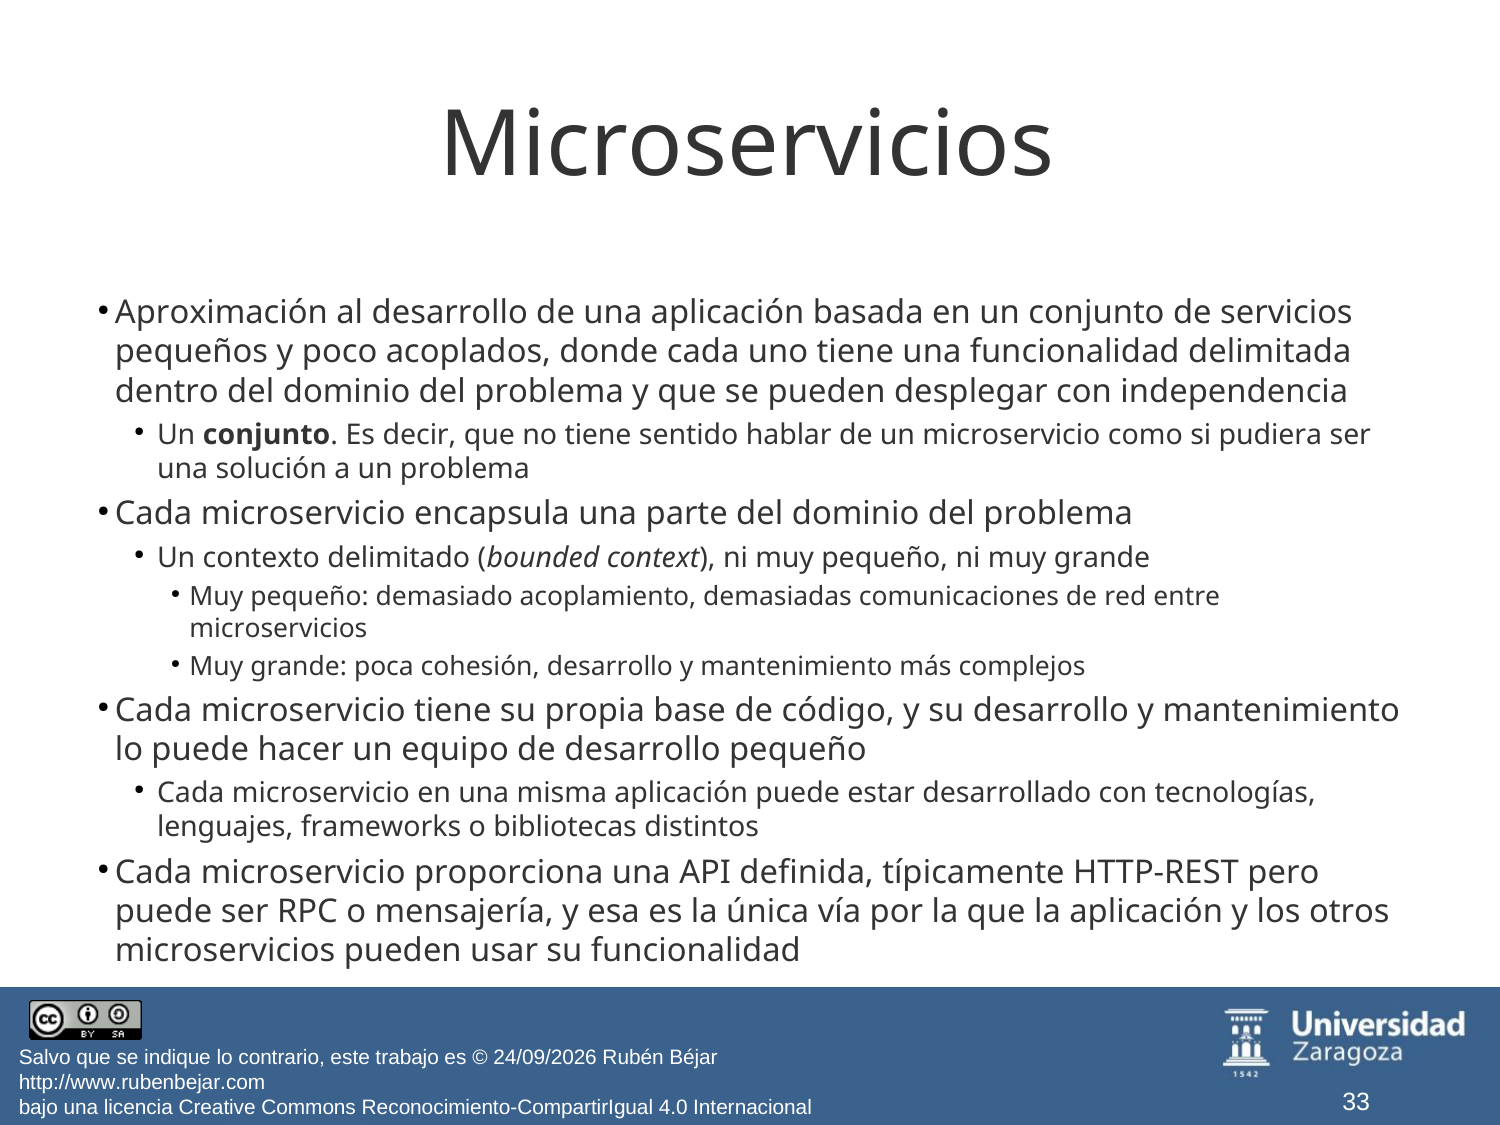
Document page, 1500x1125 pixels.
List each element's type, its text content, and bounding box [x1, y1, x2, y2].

list Aproximación al desarrollo de una aplicación basada en un conjunto de servicios pequeños y poco acoplados, donde cada uno tiene una funcionalidad delimitada dentro del dominio del problema y que se pueden desplegar con independencia Un conjunto. Es decir, que no tiene sentido hablar de un microservicio como si pudiera ser una solución a un problema Cada microservicio encapsula una parte del dominio del problema Un contexto delimitado (bounded context), ni muy pequeño, ni muy grande Muy pequeño: demasiado acoplamiento, demasiadas comunicaciones de red entre microservicios Muy grande: poca cohesión, desarrollo y mantenimiento más complejos Cada microservicio tiene su propia base de código, y su desarrollo y mantenimiento lo puede hacer un equipo de desarrollo pequeño Cada microservicio en una misma aplicación puede estar desarrollado con tecnologías, lenguajes, frameworks o bibliotecas distintos Cada microservicio proporciona una API definida, típicamente HTTP-REST pero puede ser RPC o mensajería, y esa es la única vía por la que la aplicación y los otros microservicios pueden usar su funcionalidad [82, 283, 1418, 981]
picture [0, 987, 1500, 1125]
title Microservicios [74, 20, 1420, 257]
